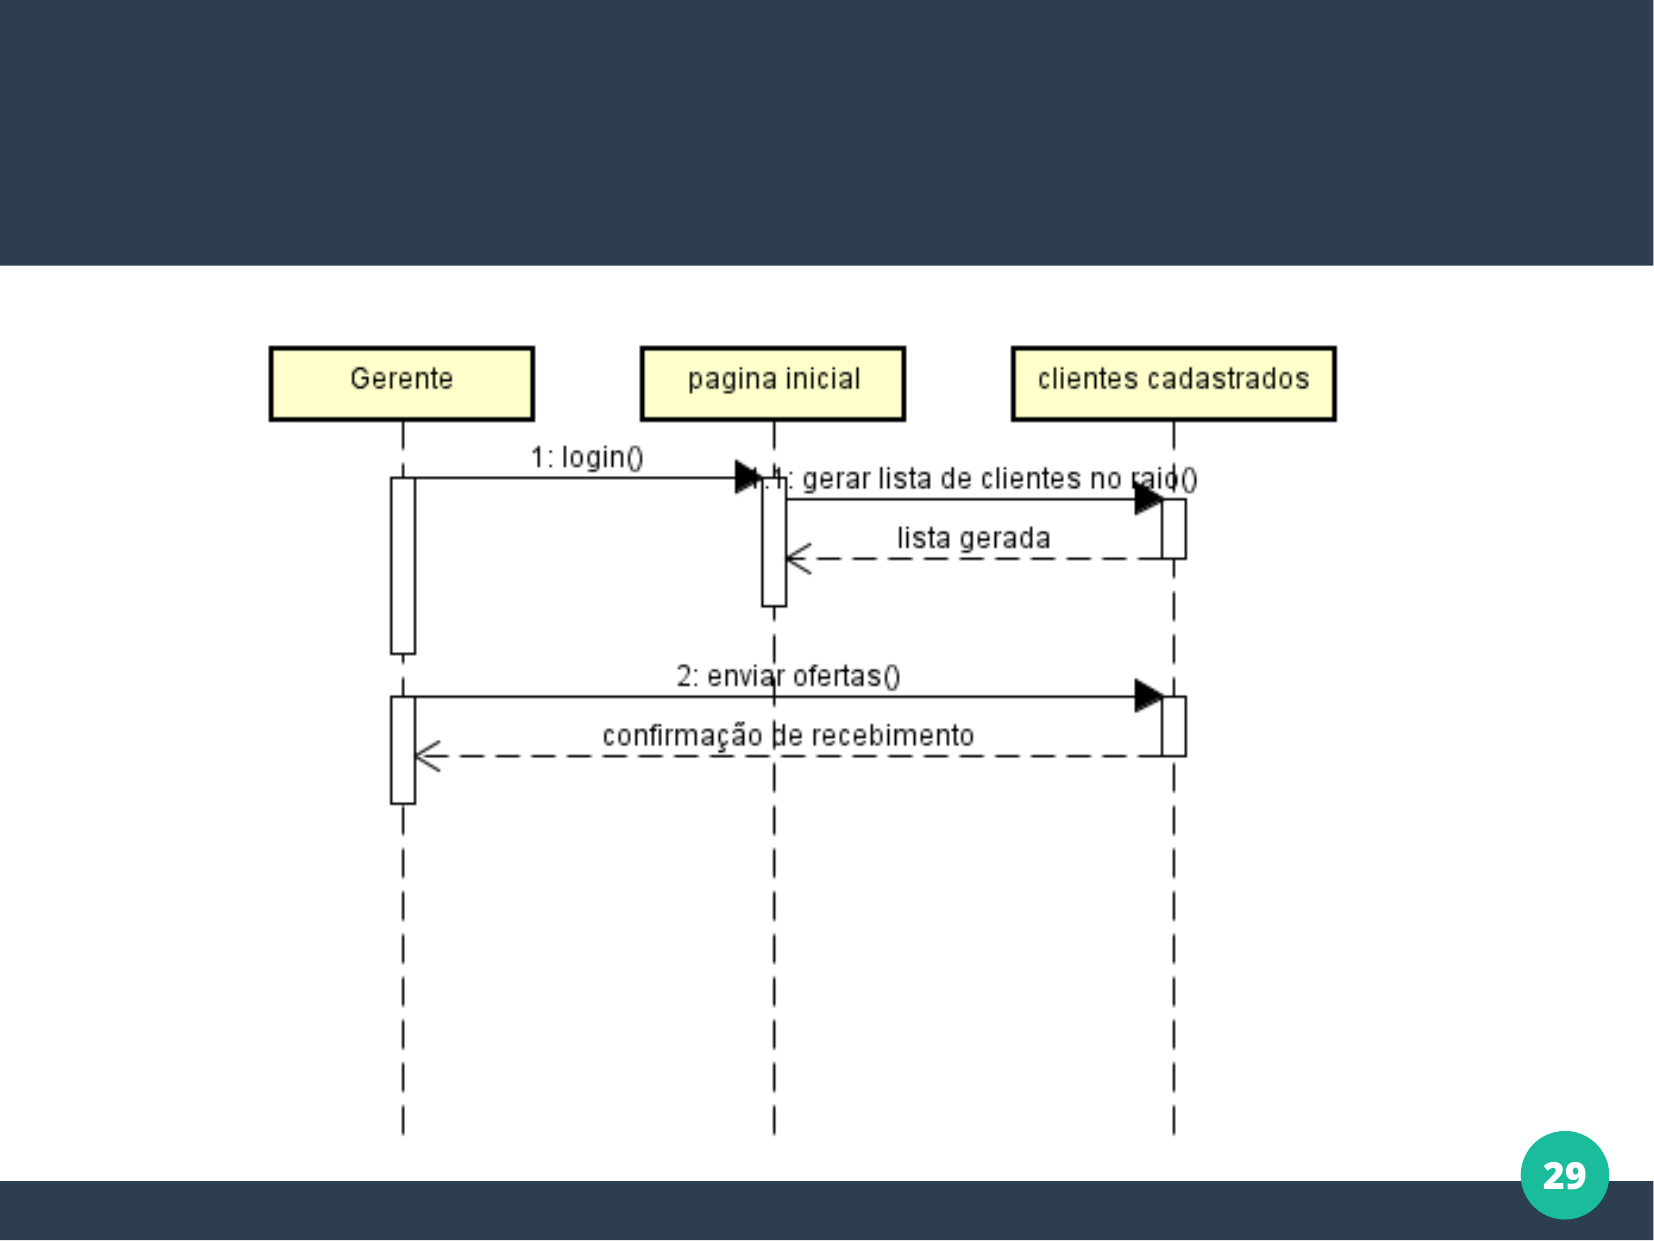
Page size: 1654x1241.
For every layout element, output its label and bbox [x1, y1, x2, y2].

picture [248, 337, 1359, 1172]
